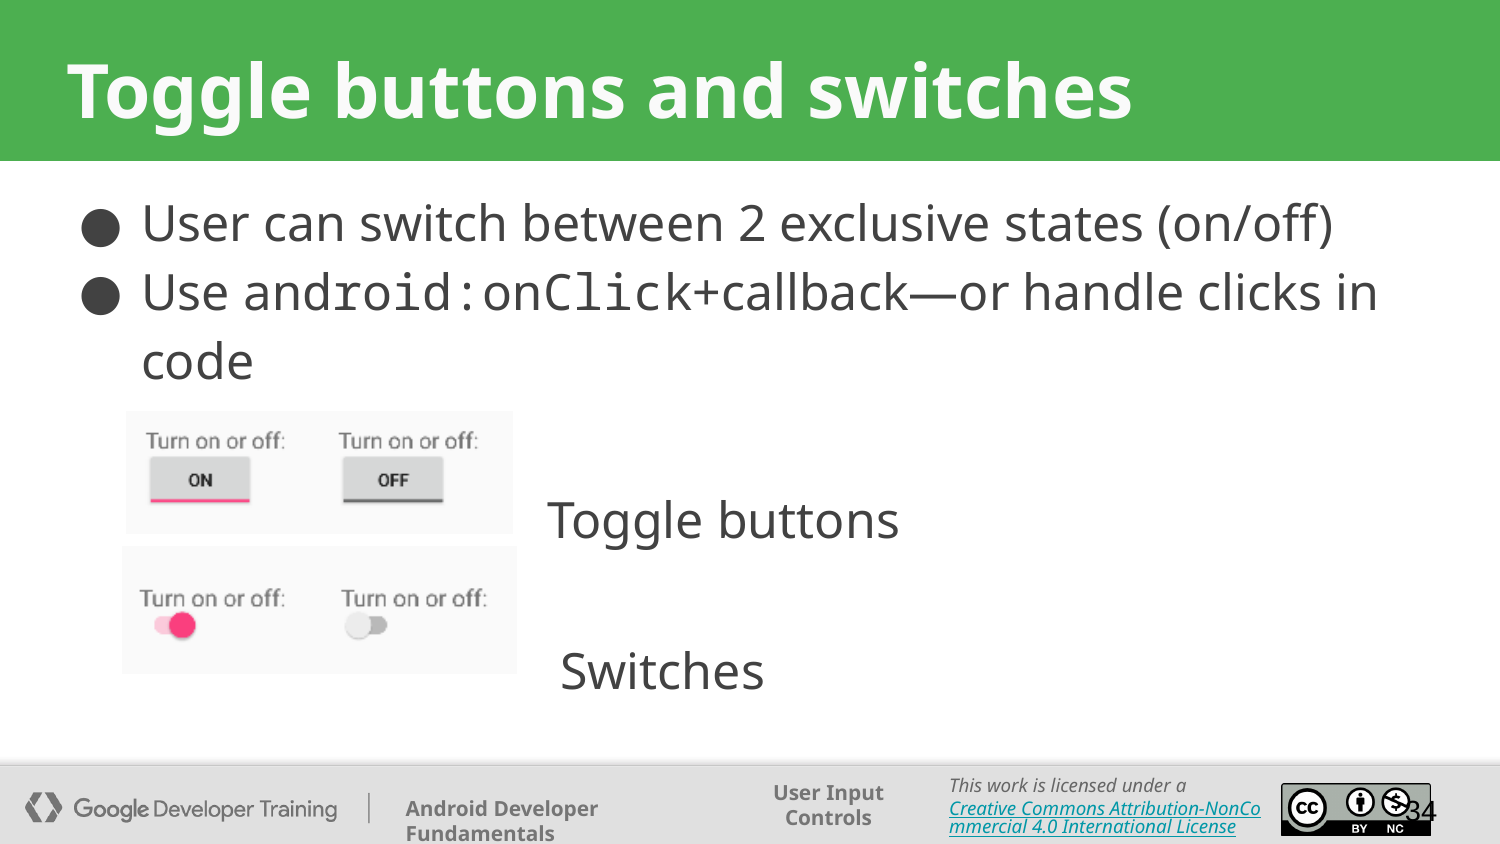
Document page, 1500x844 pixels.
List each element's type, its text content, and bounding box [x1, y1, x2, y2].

list User can switch between 2 exclusive states (on/off) Use android:onClick+callback—or handle clicks in code Toggle buttons Switches [51, 167, 1480, 746]
title Toggle buttons and switches [51, 28, 1449, 122]
picture [0, 161, 1500, 844]
slide_number <number> [1389, 777, 1480, 842]
